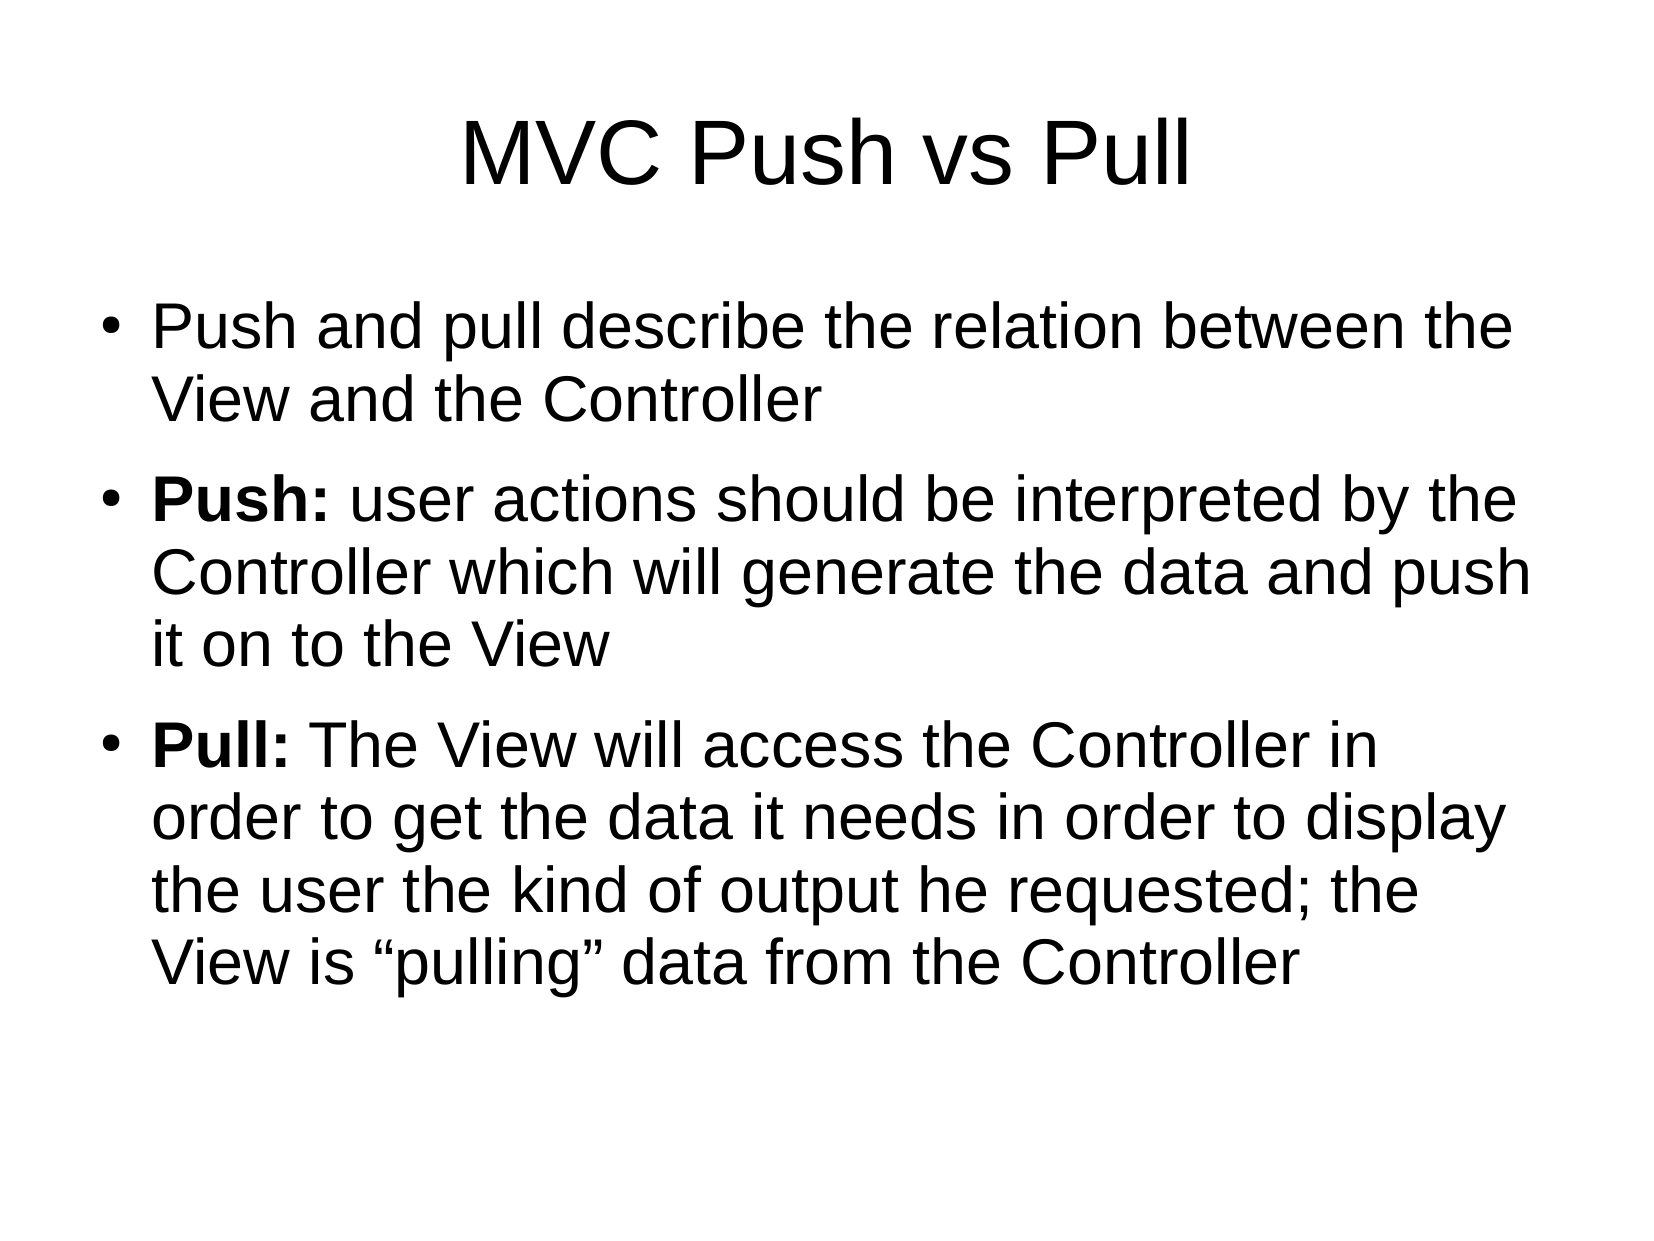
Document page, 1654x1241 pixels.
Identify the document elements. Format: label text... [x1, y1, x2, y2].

title MVC Push vs Pull [82, 49, 1571, 257]
list Push and pull describe the relation between the View and the Controller Push: user actions should be interpreted by the Controller which will generate the data and push it on to the View Pull: The View will access the Controller in order to get the data it needs in order to display the user the kind of output he requested; the View is “pulling” data from the Controller [82, 290, 1538, 1010]
